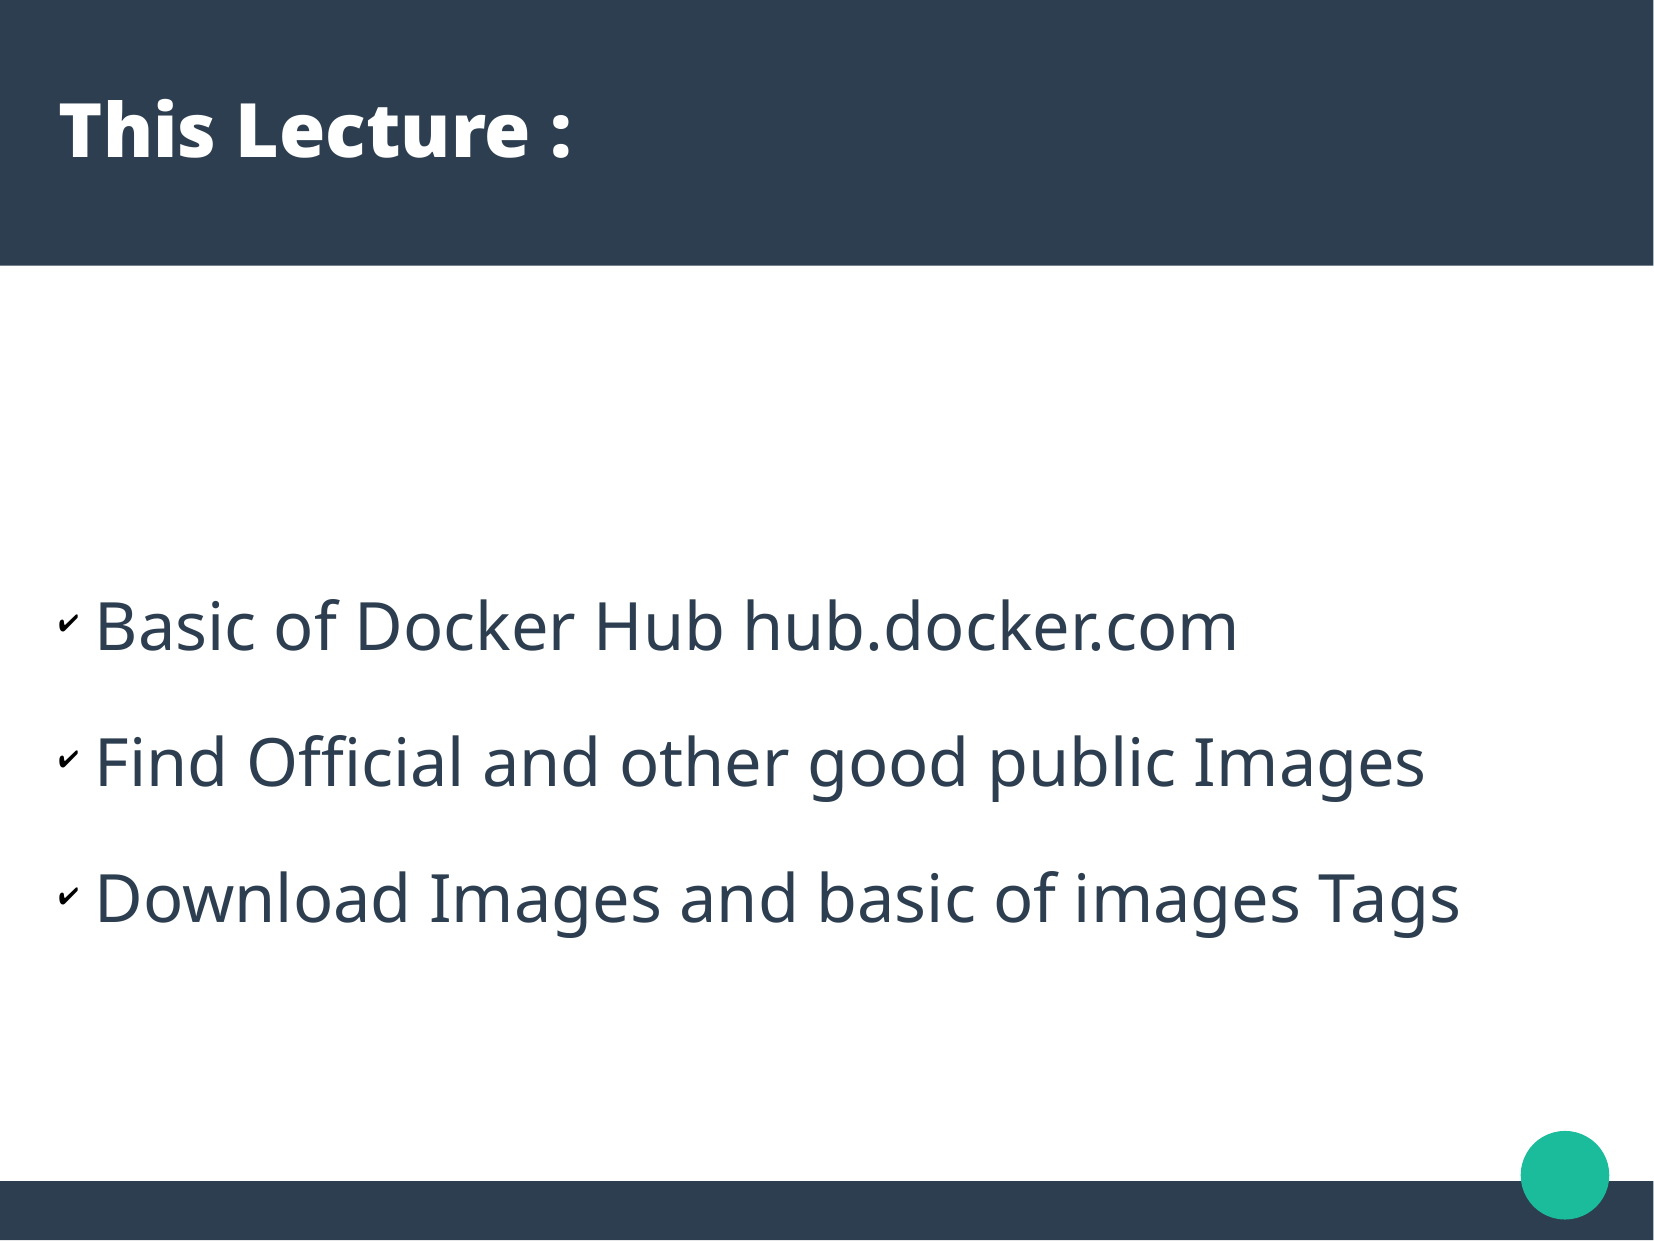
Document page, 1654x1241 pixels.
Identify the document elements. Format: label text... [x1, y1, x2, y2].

title This Lecture : [59, 40, 1595, 216]
subtitle Basic of Docker Hub hub.docker.com Find Official and other good public Images Download Images and basic of images Tags [59, 291, 1595, 1186]
